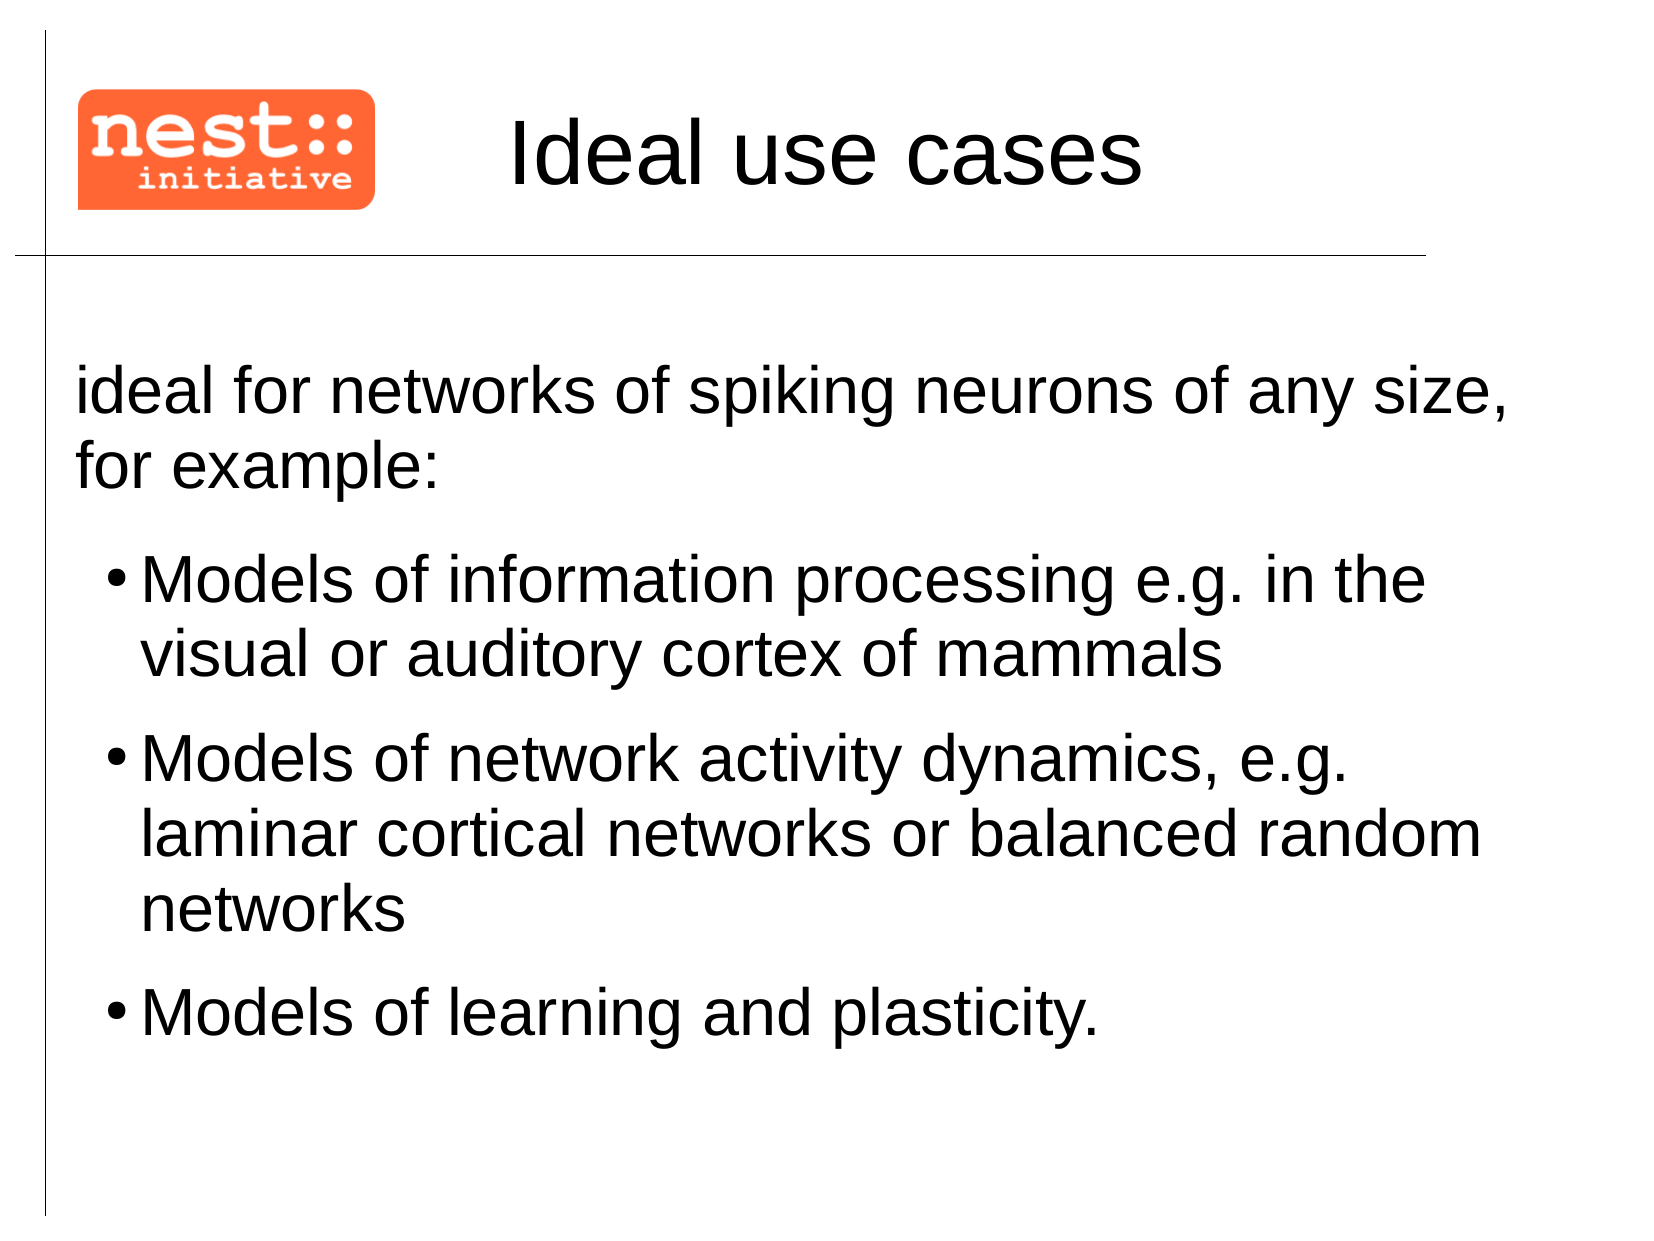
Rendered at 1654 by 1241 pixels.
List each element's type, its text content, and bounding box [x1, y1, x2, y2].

text_box Models of information processing e.g. in the visual or auditory cortex of mammals Models of network activity dynamics, e.g. laminar cortical networks or balanced random networks Models of learning and plasticity. [90, 534, 1591, 1141]
title Ideal use cases [82, 49, 1571, 257]
picture [78, 89, 376, 211]
subtitle ideal for networks of spiking neurons of any size, for example: [75, 285, 1561, 646]
